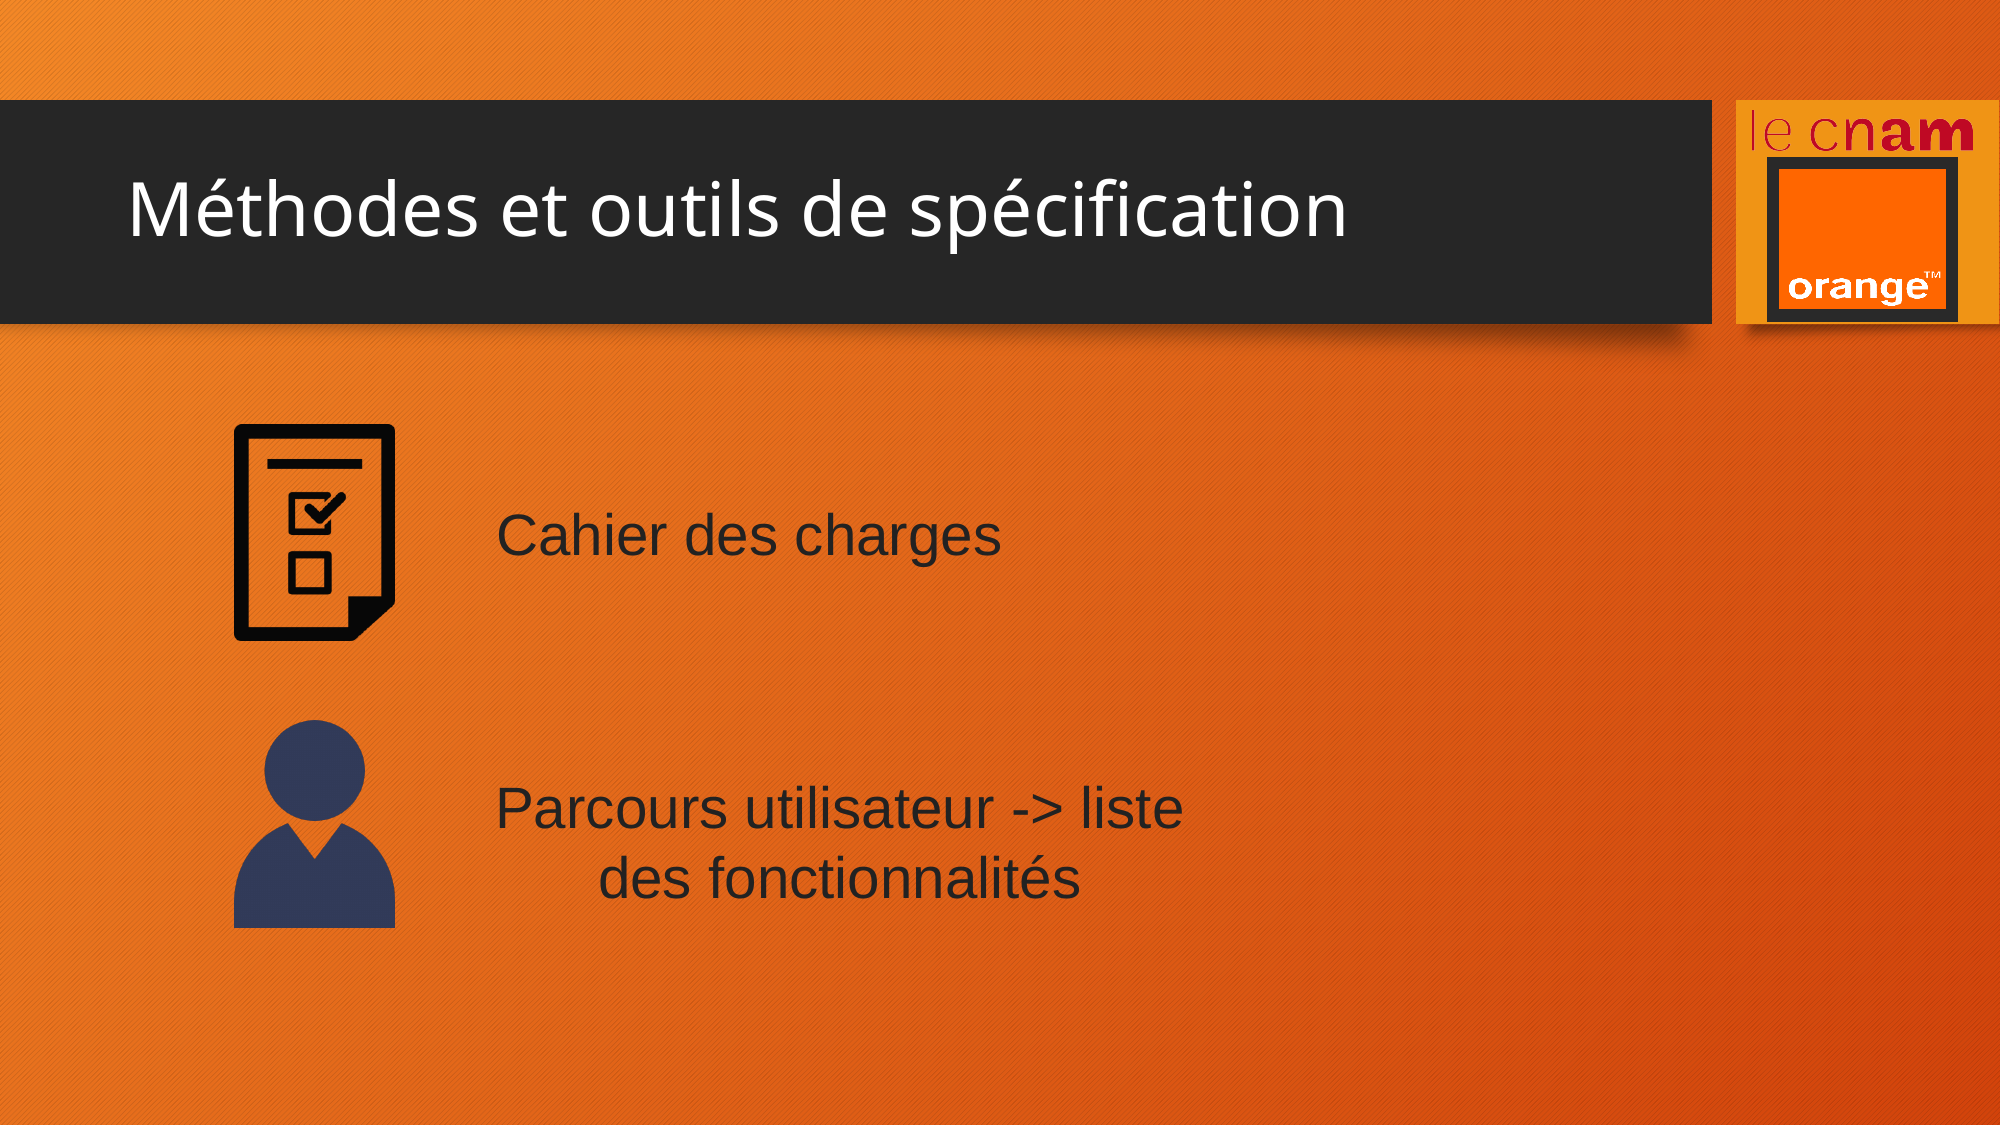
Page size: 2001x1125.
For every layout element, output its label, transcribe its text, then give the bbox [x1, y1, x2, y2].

picture [1779, 169, 1946, 310]
title Méthodes et outils de spécification [111, 123, 1689, 301]
picture [234, 424, 395, 641]
picture [234, 720, 395, 928]
text_box Parcours utilisateur -> liste des fonctionnalités [445, 762, 1235, 917]
text_box Cahier des charges [471, 490, 1029, 575]
picture [1752, 110, 1973, 151]
